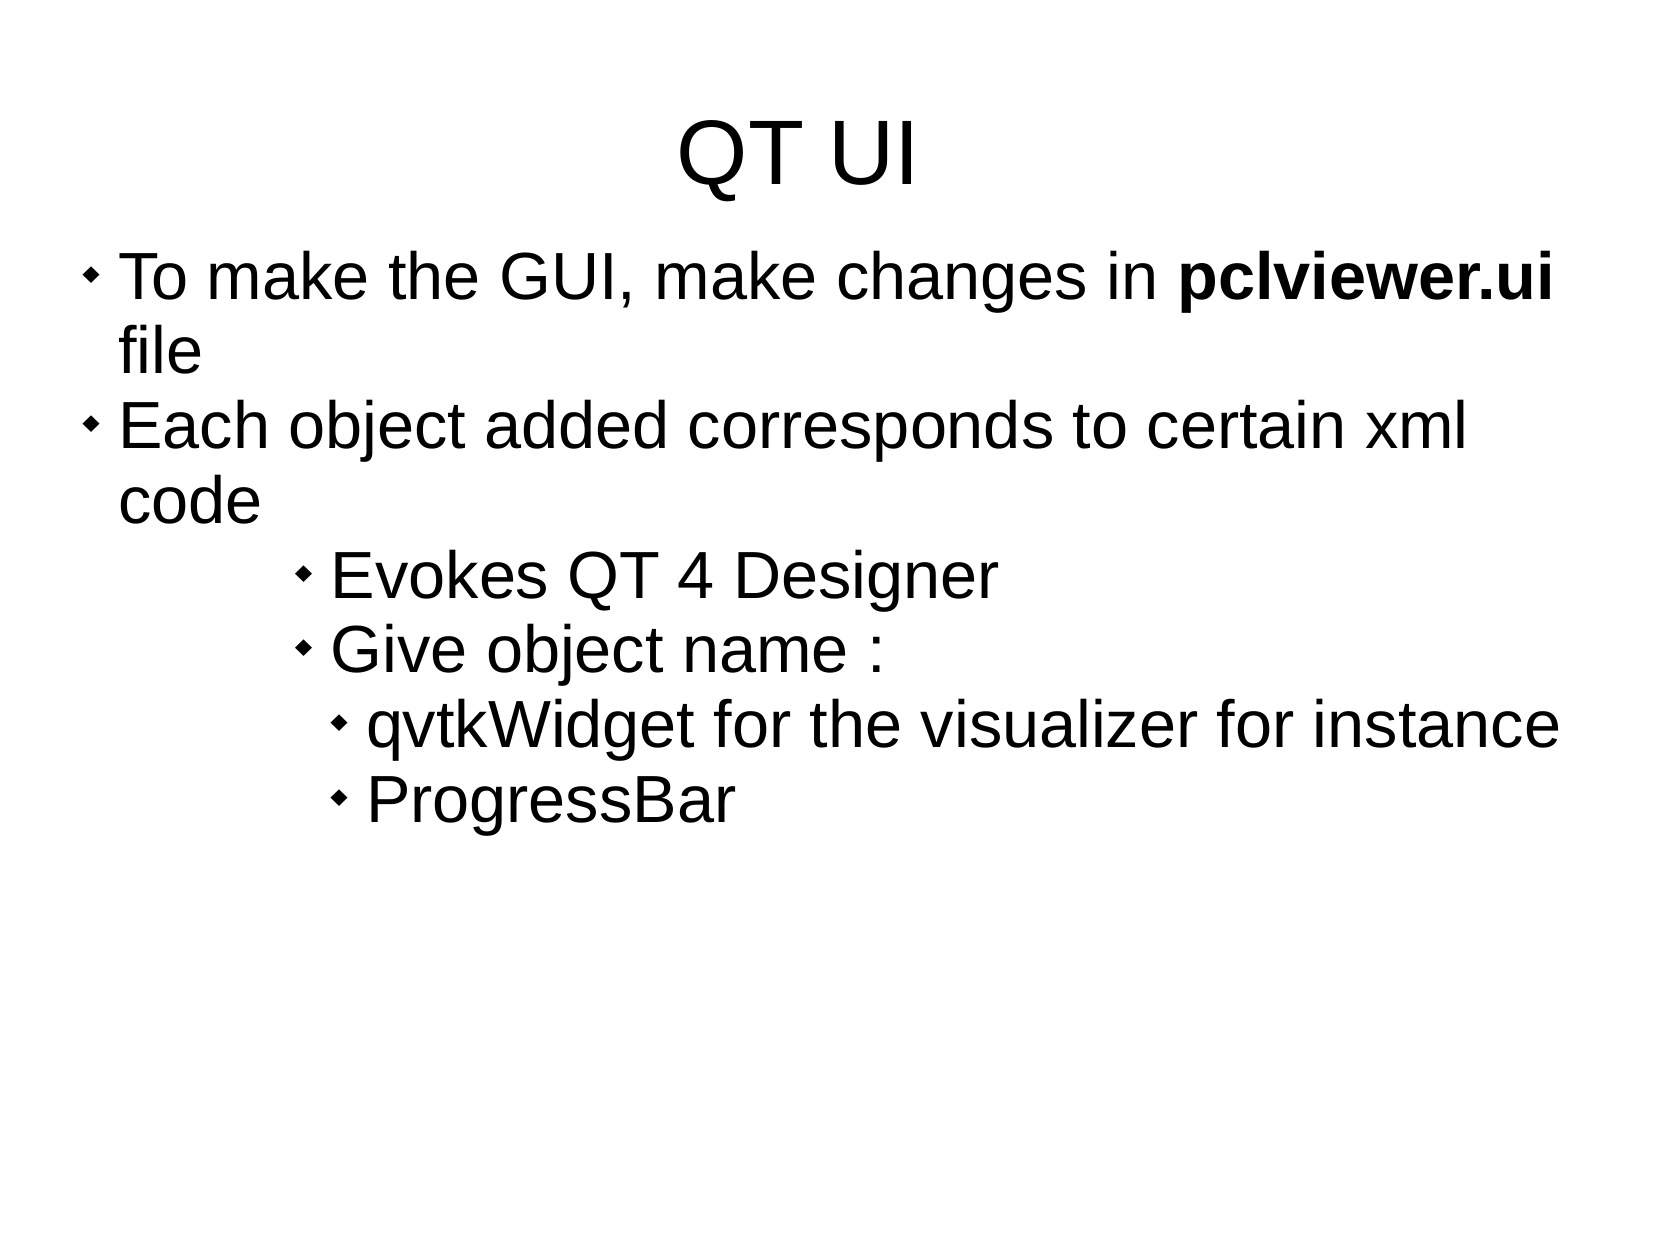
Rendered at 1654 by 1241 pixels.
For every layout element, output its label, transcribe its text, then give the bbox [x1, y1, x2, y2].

subtitle To make the GUI, make changes in pclviewer.ui file Each object added corresponds to certain xml code Evokes QT 4 Designer Give object name : qvtkWidget for the visualizer for instance ProgressBar [82, 238, 1571, 1062]
title QT UI [82, 49, 1571, 238]
